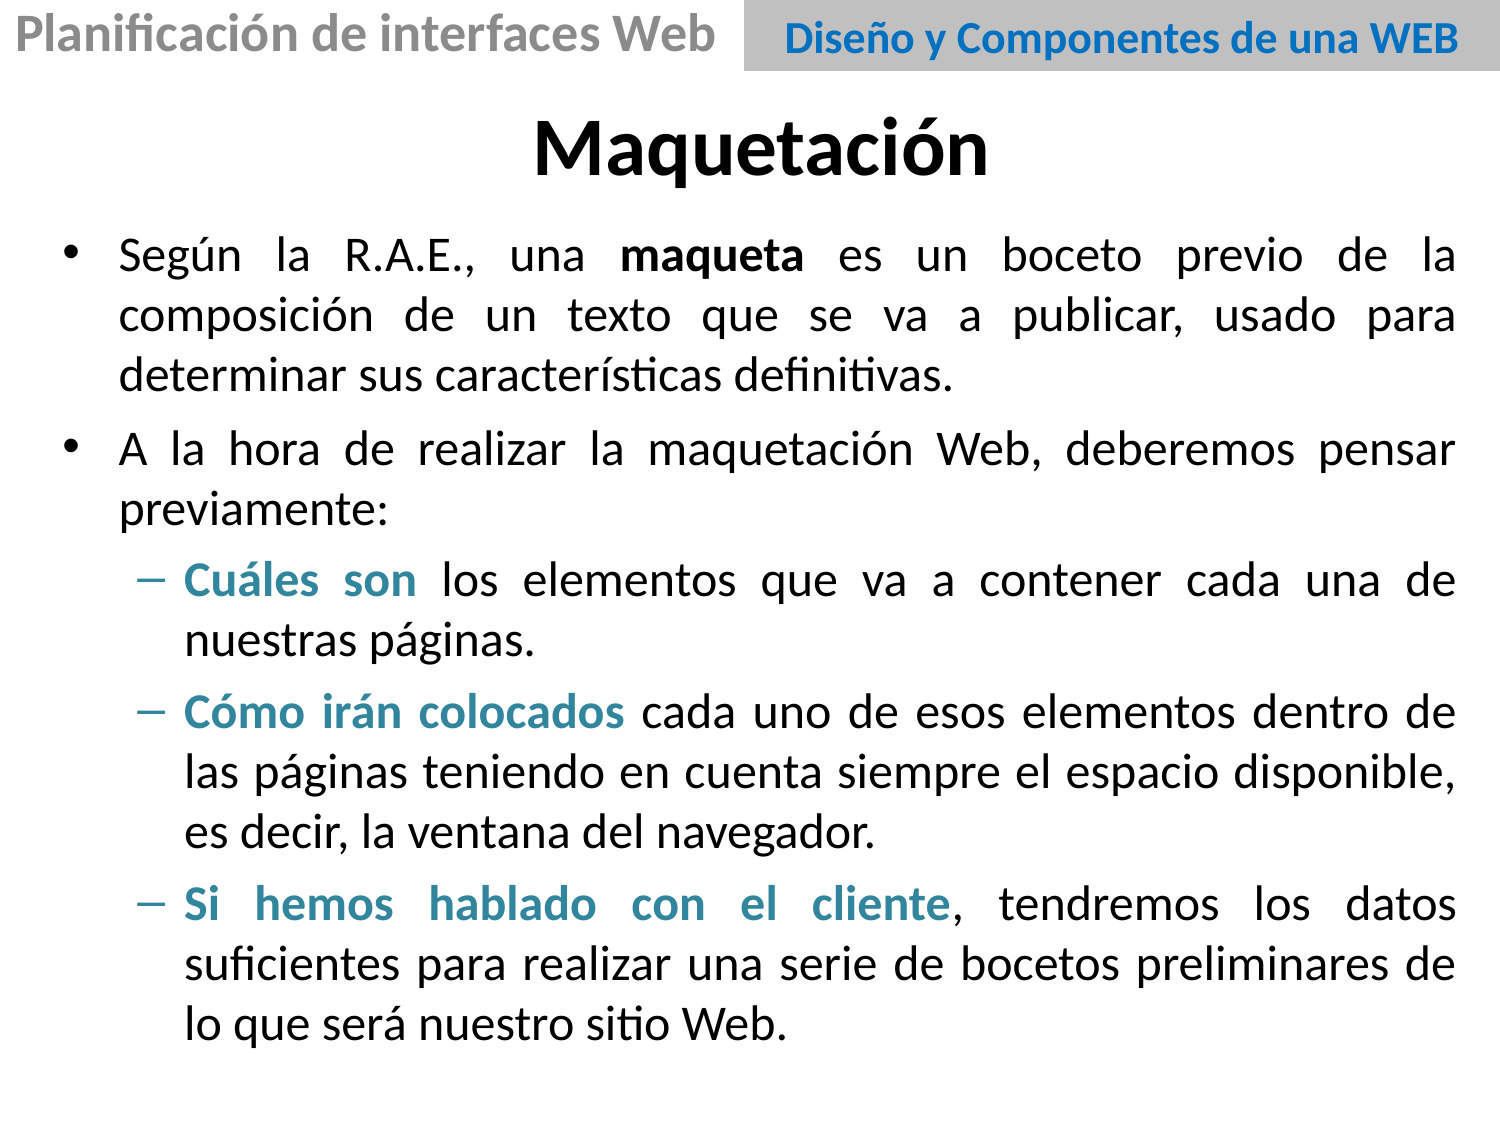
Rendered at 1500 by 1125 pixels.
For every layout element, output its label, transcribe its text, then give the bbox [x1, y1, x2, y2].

list Según la R.A.E., una maqueta es un boceto previo de la composición de un texto que se va a publicar, usado para determinar sus características definitivas. A la hora de realizar la maquetación Web, deberemos pensar previamente: Cuáles son los elementos que va a contener cada una de nuestras páginas. Cómo irán colocados cada uno de esos elementos dentro de las páginas teniendo en cuenta siempre el espacio disponible, es decir, la ventana del navegador. Si hemos hablado con el cliente, tendremos los datos suficientes para realizar una serie de bocetos preliminares de lo que será nuestro sitio Web. [47, 214, 1473, 1035]
title Diseño y Componentes de una WEB [744, 0, 1500, 71]
text_box Maquetación [53, 95, 1471, 189]
title Planificación de interfaces Web [0, 0, 744, 60]
